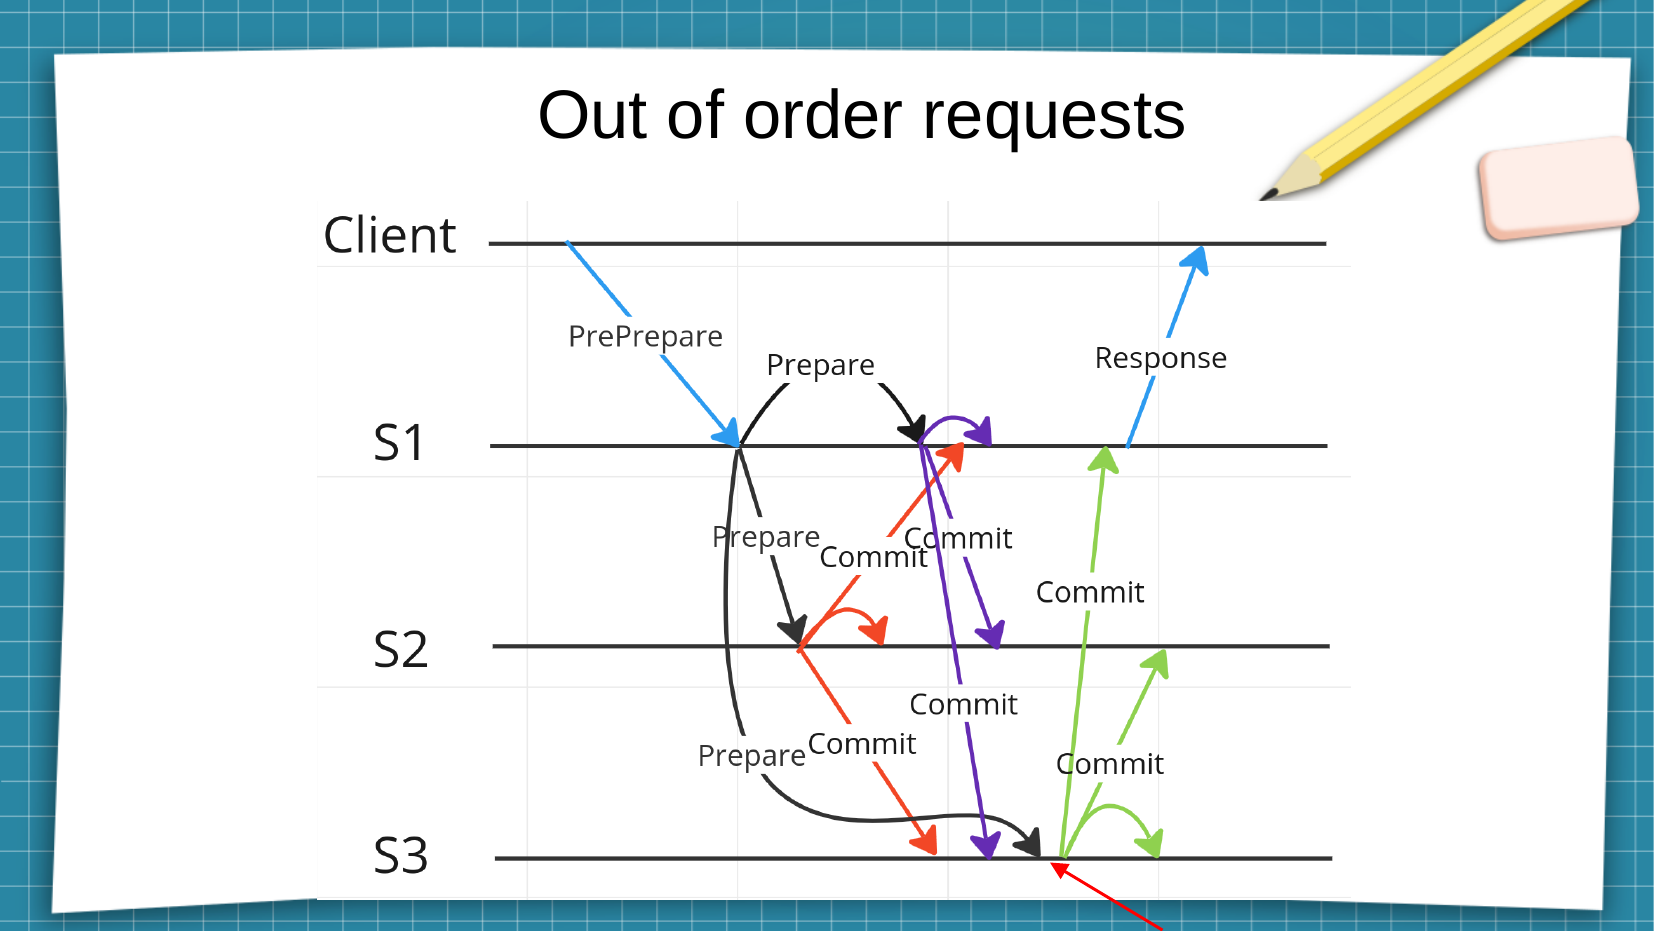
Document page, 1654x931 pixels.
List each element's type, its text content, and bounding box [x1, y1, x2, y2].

picture [0, 0, 1654, 931]
title Out of order requests [82, 37, 1571, 193]
